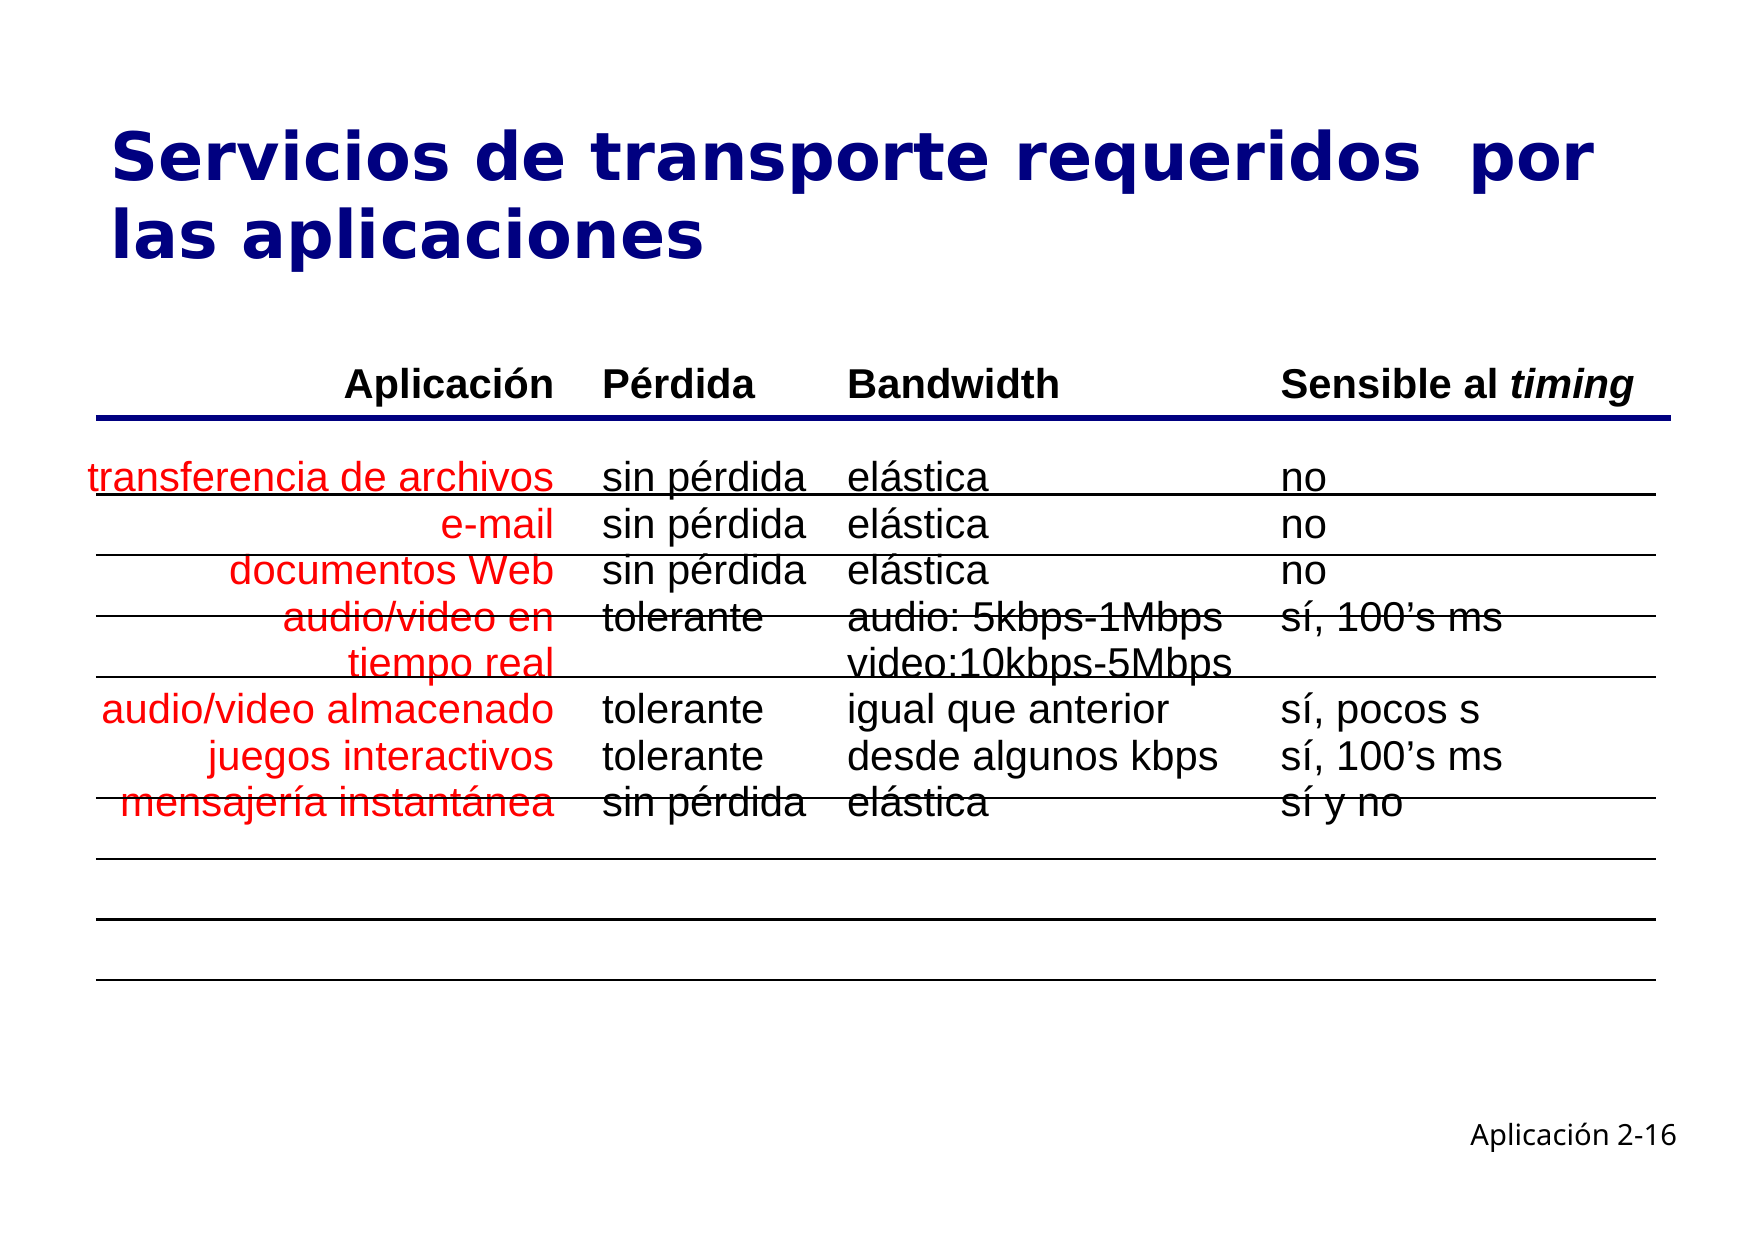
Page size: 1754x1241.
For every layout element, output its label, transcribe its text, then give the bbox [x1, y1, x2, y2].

text_box Pérdida sin pérdida sin pérdida sin pérdida tolerante tolerante tolerante sin pérdida [587, 496, 822, 554]
text_box Pérdida sin pérdida sin pérdida sin pérdida tolerante tolerante tolerante sin pérdida [587, 678, 822, 797]
text_box Sensible al timing no no no sí, 100’s ms sí, pocos s sí, 100’s ms sí y no [1265, 353, 1671, 415]
text_box Bandwidth elástica elástica elástica audio: 5kbps-1Mbps video:10kbps-5Mbps igual que anterior desde algunos kbps elástica [832, 617, 1265, 676]
text_box Pérdida sin pérdida sin pérdida sin pérdida tolerante tolerante tolerante sin pérdida [587, 556, 822, 615]
text_box Pérdida sin pérdida sin pérdida sin pérdida tolerante tolerante tolerante sin pérdida [587, 799, 822, 834]
text_box Bandwidth elástica elástica elástica audio: 5kbps-1Mbps video:10kbps-5Mbps igual que anterior desde algunos kbps elástica [832, 556, 1265, 615]
text_box Bandwidth elástica elástica elástica audio: 5kbps-1Mbps video:10kbps-5Mbps igual que anterior desde algunos kbps elástica [832, 799, 1265, 834]
text_box Pérdida sin pérdida sin pérdida sin pérdida tolerante tolerante tolerante sin pérdida [587, 353, 822, 415]
text_box Sensible al timing no no no sí, 100’s ms sí, pocos s sí, 100’s ms sí y no [1265, 421, 1671, 834]
text_box Pérdida sin pérdida sin pérdida sin pérdida tolerante tolerante tolerante sin pérdida [587, 617, 822, 676]
text_box Bandwidth elástica elástica elástica audio: 5kbps-1Mbps video:10kbps-5Mbps igual que anterior desde algunos kbps elástica [832, 421, 1265, 493]
text_box Bandwidth elástica elástica elástica audio: 5kbps-1Mbps video:10kbps-5Mbps igual que anterior desde algunos kbps elástica [832, 678, 1265, 797]
text_box Aplicación transferencia de archivos e-mail documentos Web audio/video en tiempo real audio/video almacenado juegos interactivos mensajería instantánea [72, 353, 570, 834]
text_box Bandwidth elástica elástica elástica audio: 5kbps-1Mbps video:10kbps-5Mbps igual que anterior desde algunos kbps elástica [832, 353, 1265, 415]
text_box Pérdida sin pérdida sin pérdida sin pérdida tolerante tolerante tolerante sin pérdida [587, 421, 822, 493]
title Servicios de transporte requeridos por las aplicaciones [95, 88, 1671, 305]
text_box Bandwidth elástica elástica elástica audio: 5kbps-1Mbps video:10kbps-5Mbps igual que anterior desde algunos kbps elástica [832, 496, 1265, 554]
